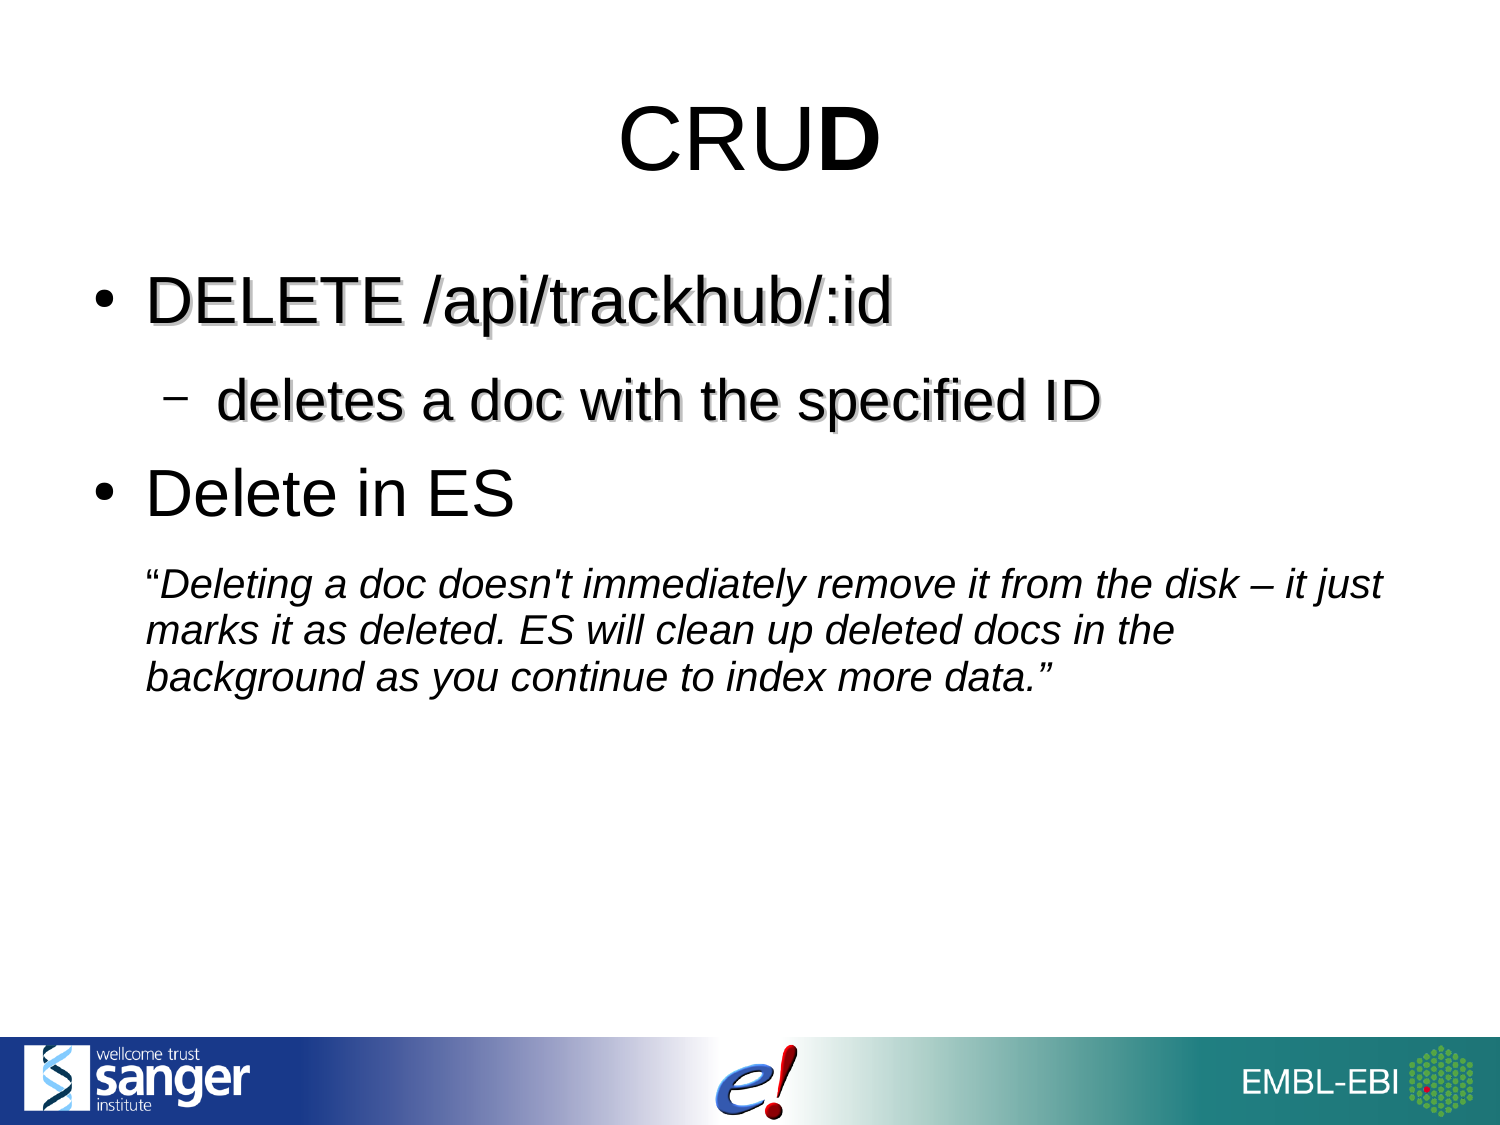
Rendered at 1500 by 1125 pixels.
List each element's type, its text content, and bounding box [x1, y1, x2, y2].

title CRUD [75, 44, 1425, 233]
picture [0, 1037, 1500, 1125]
list DELETE /api/trackhub/:id deletes a doc with the specified ID Delete in ES “Deleting a doc doesn't immediately remove it from the disk – it just marks it as deleted. ES will clean up deleted docs in the background as you continue to index more data.” [75, 263, 1395, 916]
